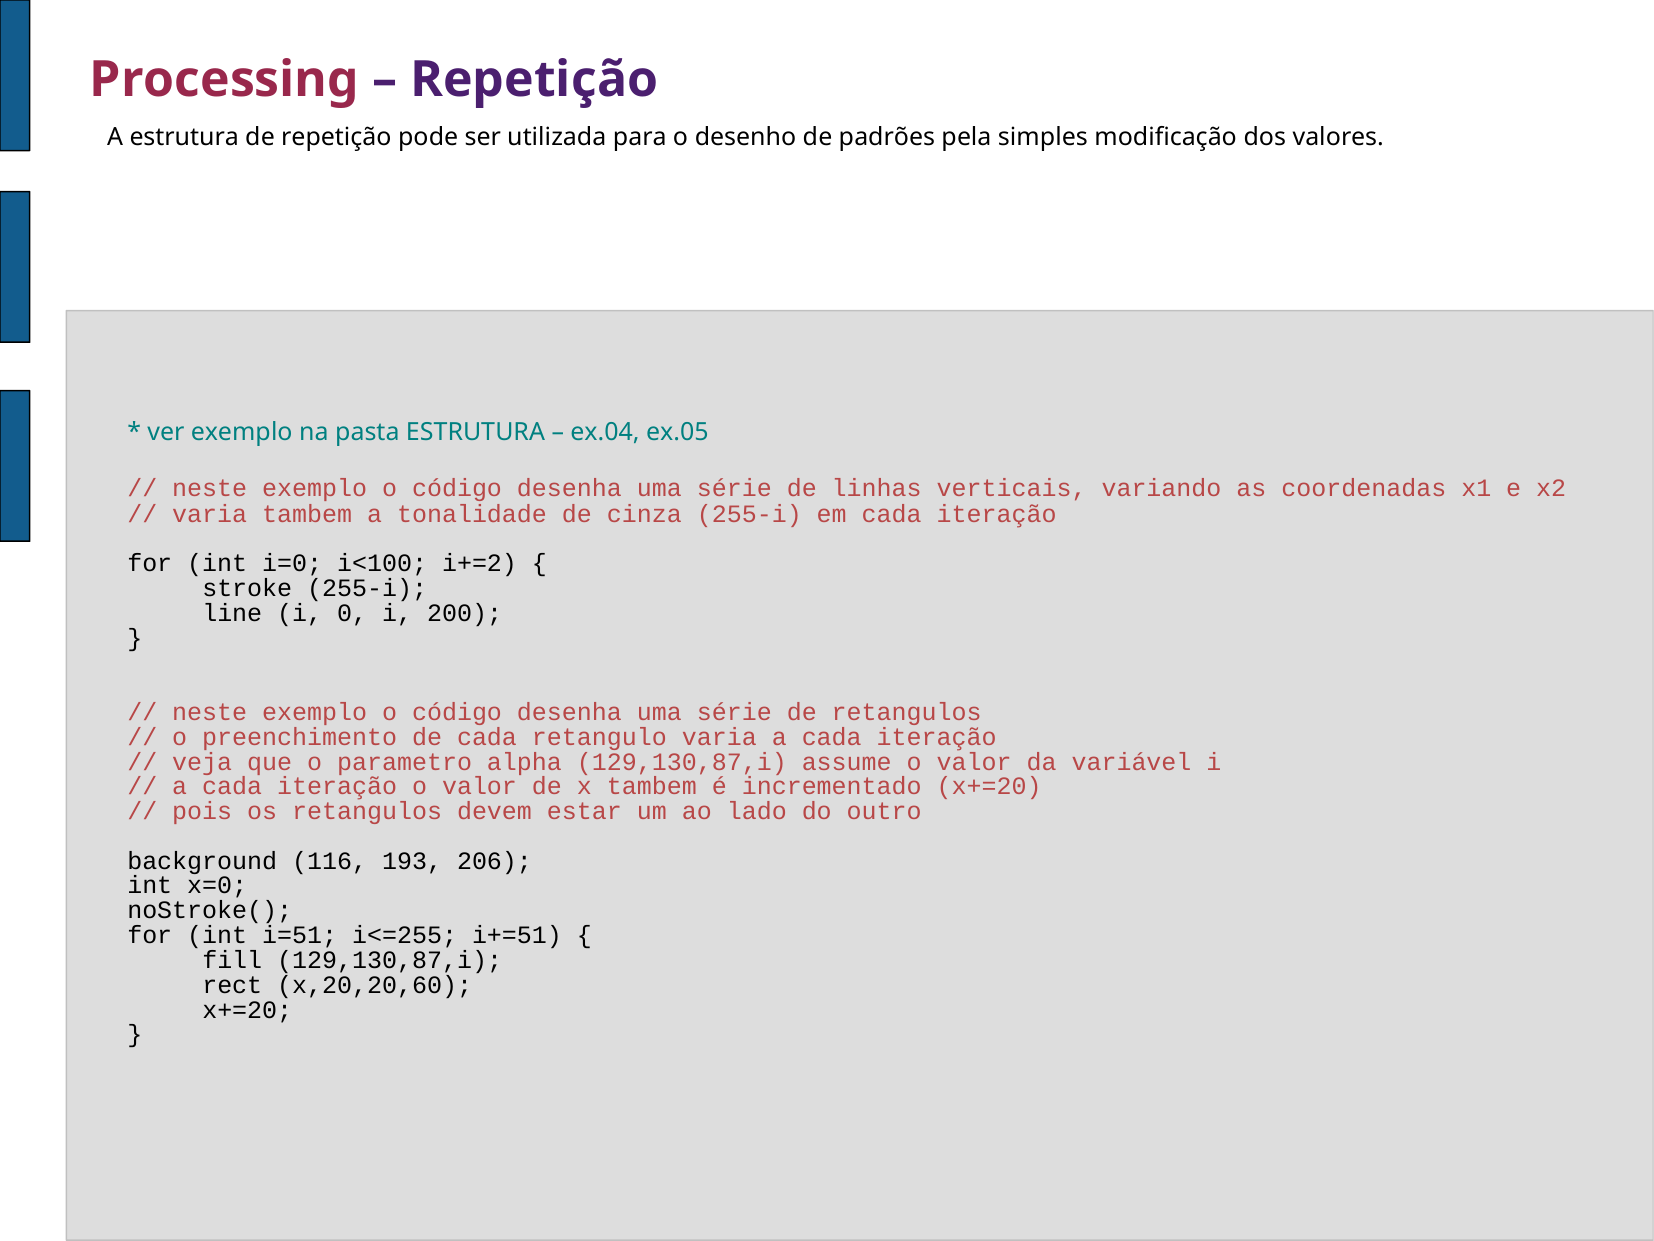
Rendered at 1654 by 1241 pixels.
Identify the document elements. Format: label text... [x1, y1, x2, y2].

text_box * ver exemplo na pasta ESTRUTURA – ex.04, ex.05 // neste exemplo o código desenha uma série de linhas verticais, variando as coordenadas x1 e x2 // varia tambem a tonalidade de cinza (255-i) em cada iteração for (int i=0; i<100; i+=2) { stroke (255-i); line (i, 0, i, 200); } // neste exemplo o código desenha uma série de retangulos // o preenchimento de cada retangulo varia a cada iteração // veja que o parametro alpha (129,130,87,i) assume o valor da variável i // a cada iteração o valor de x tambem é incrementado (x+=20) // pois os retangulos devem estar um ao lado do outro background (116, 193, 206); int x=0; noStroke(); for (int i=51; i<=255; i+=51) { fill (129,130,87,i); rect (x,20,20,60); x+=20; } [112, 402, 1583, 1058]
text_box A estrutura de repetição pode ser utilizada para o desenho de padrões pela simples modificação dos valores. [72, 112, 1529, 188]
text_box Processing – Repetição [75, 37, 1501, 112]
